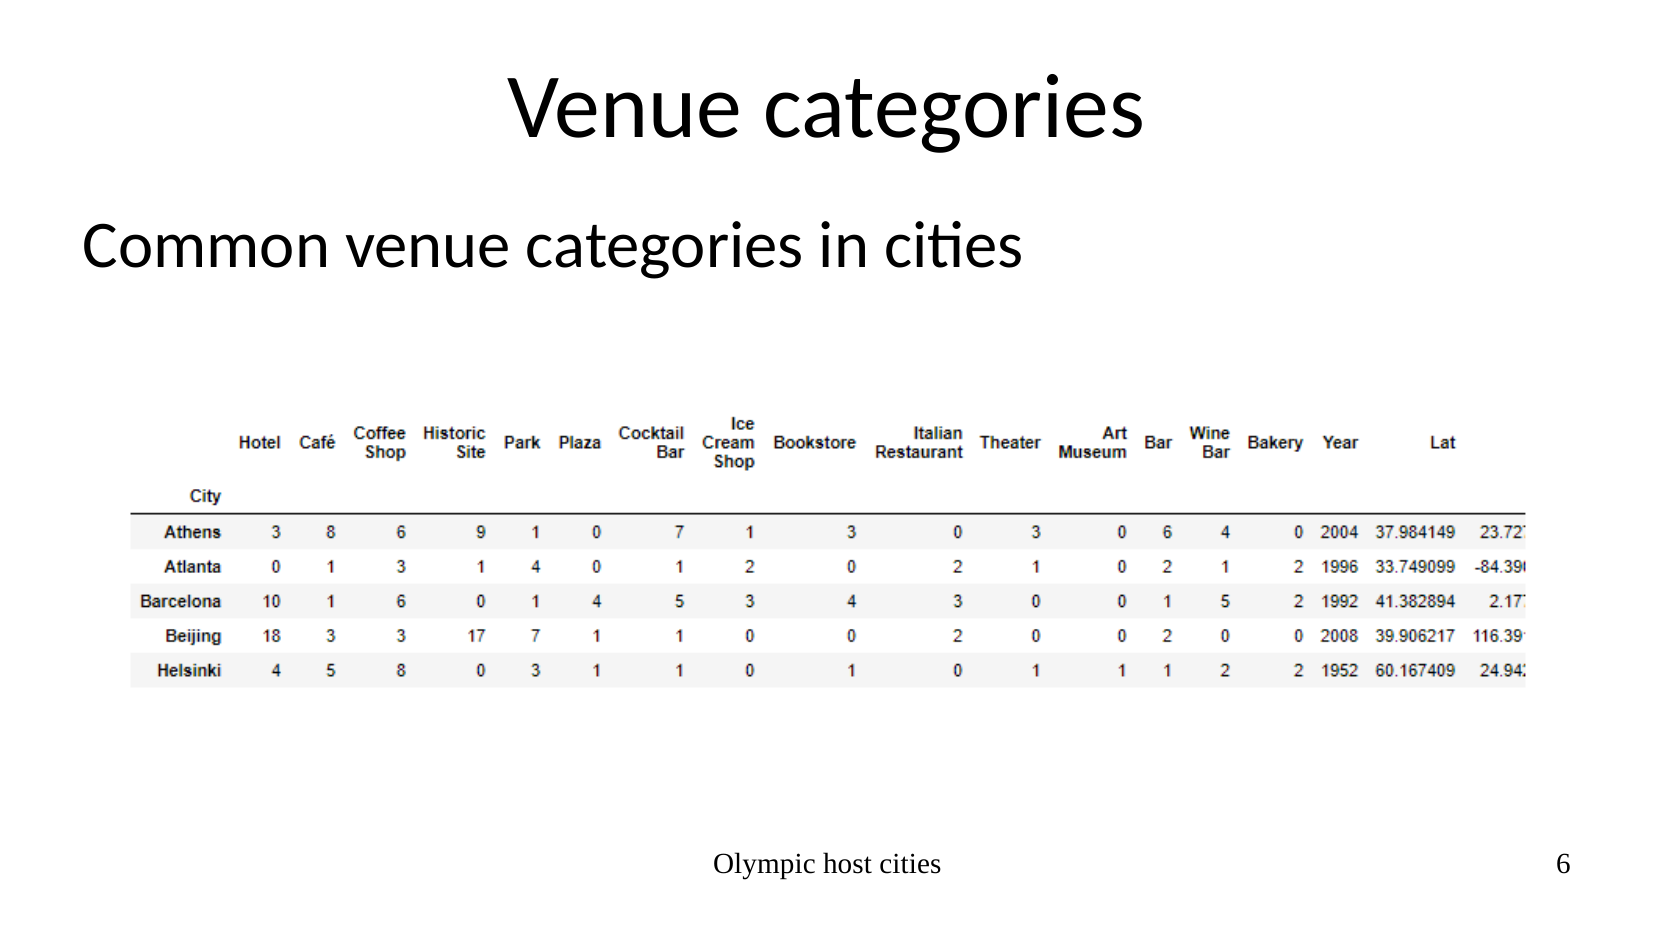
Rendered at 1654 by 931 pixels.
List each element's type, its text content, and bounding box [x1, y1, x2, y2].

title Venue categories [82, 37, 1571, 193]
list Common venue categories in cities [82, 217, 1571, 758]
picture [123, 389, 1546, 694]
